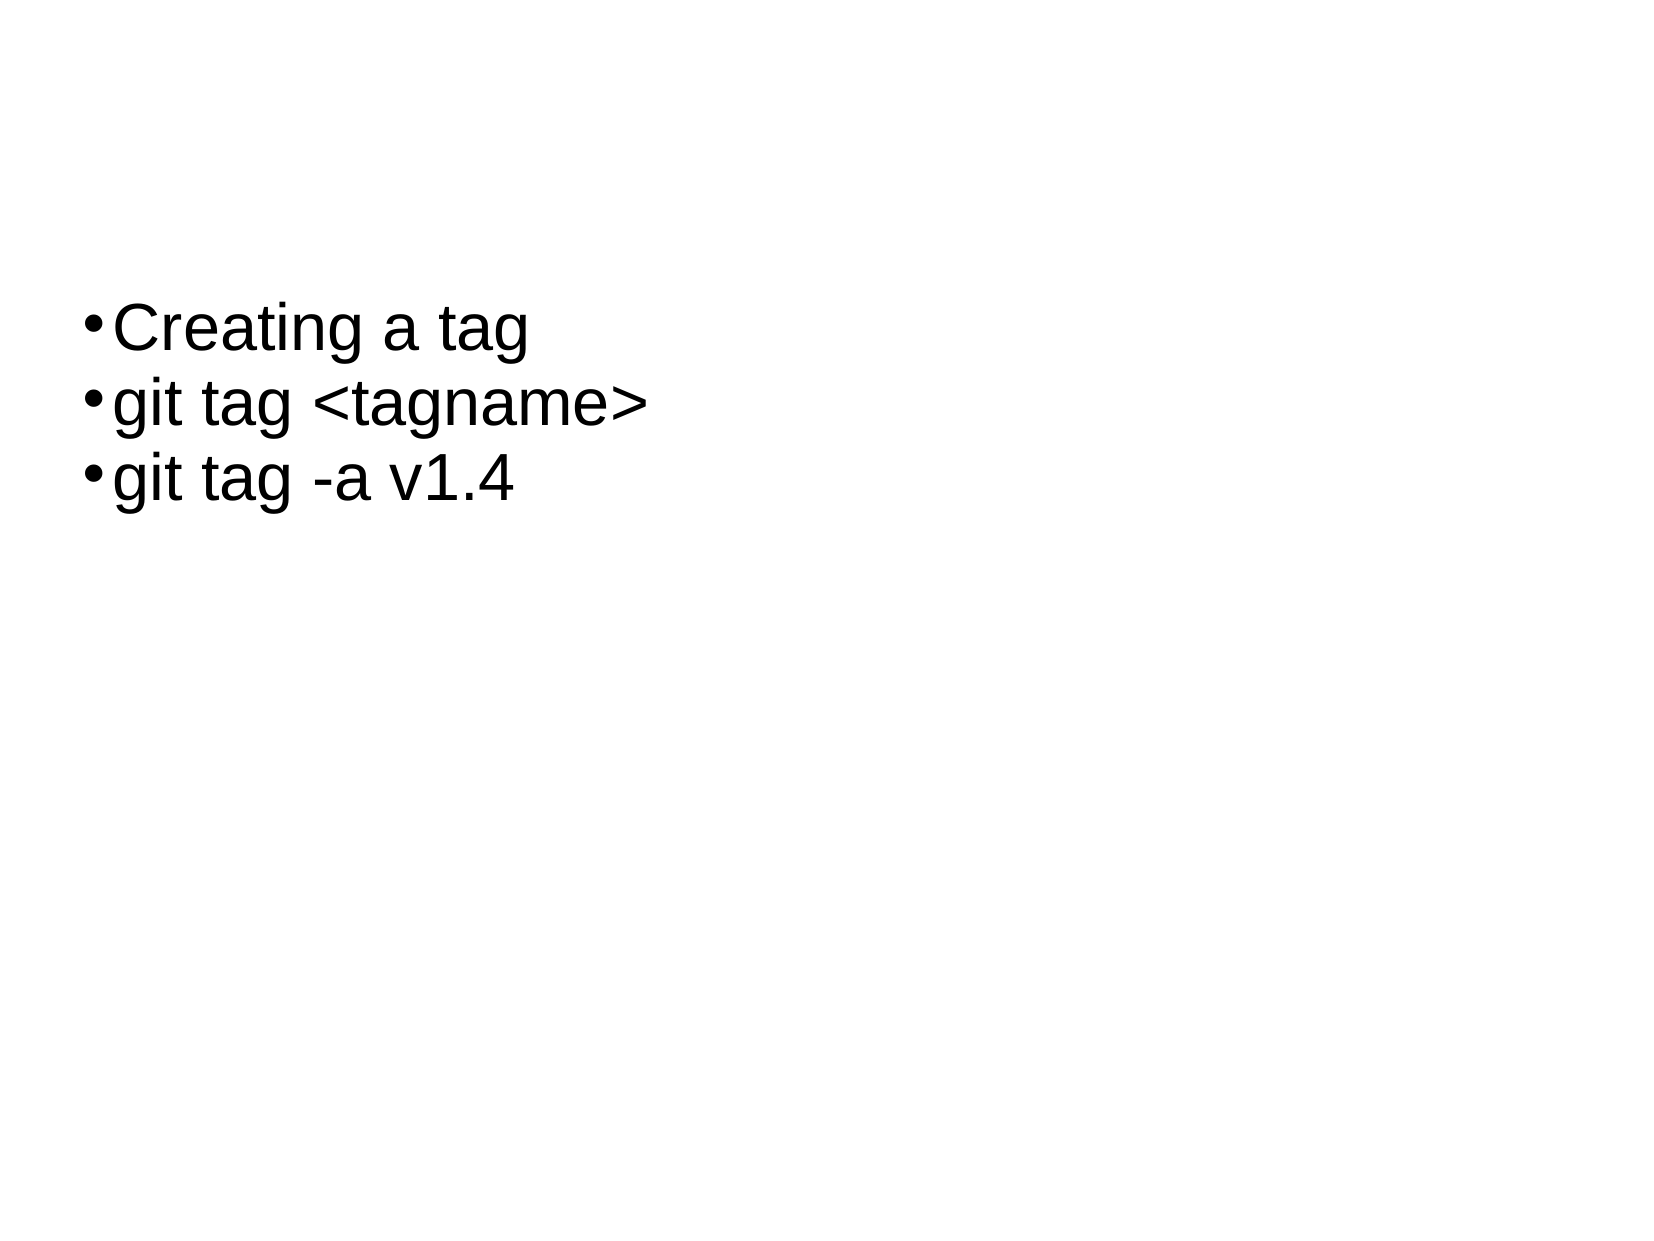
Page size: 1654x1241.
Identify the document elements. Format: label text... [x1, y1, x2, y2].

text_box Creating a tag git tag <tagname> git tag -a v1.4 [82, 290, 1571, 1010]
